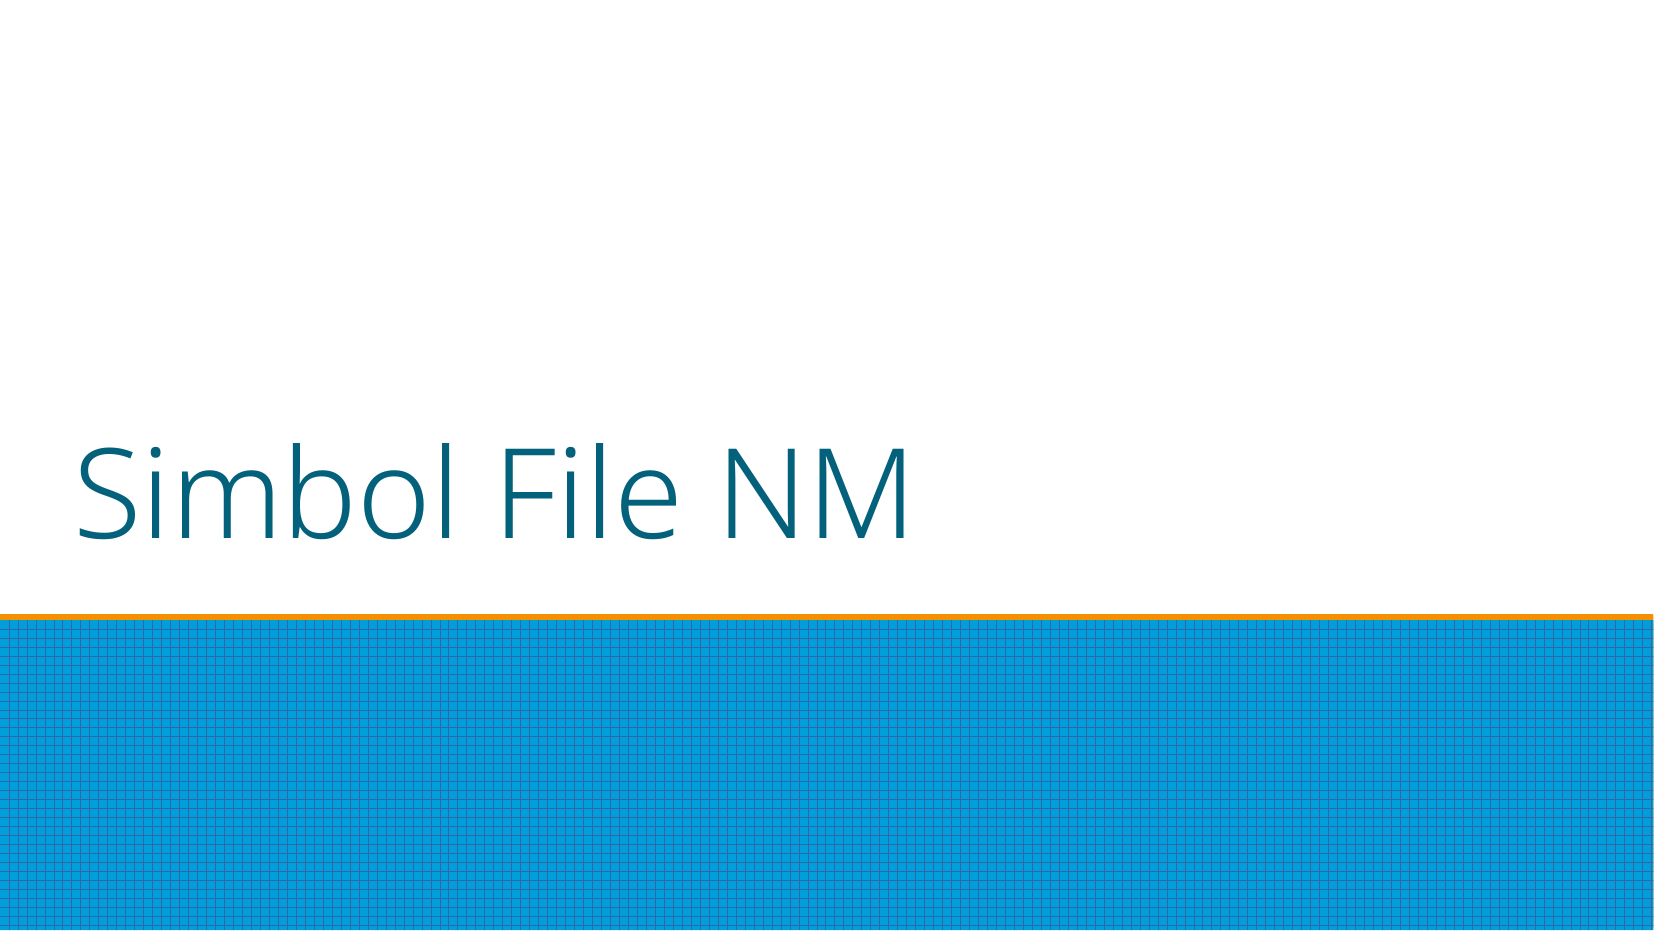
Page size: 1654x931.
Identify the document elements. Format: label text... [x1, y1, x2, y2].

title Simbol File NM [73, 44, 1551, 576]
